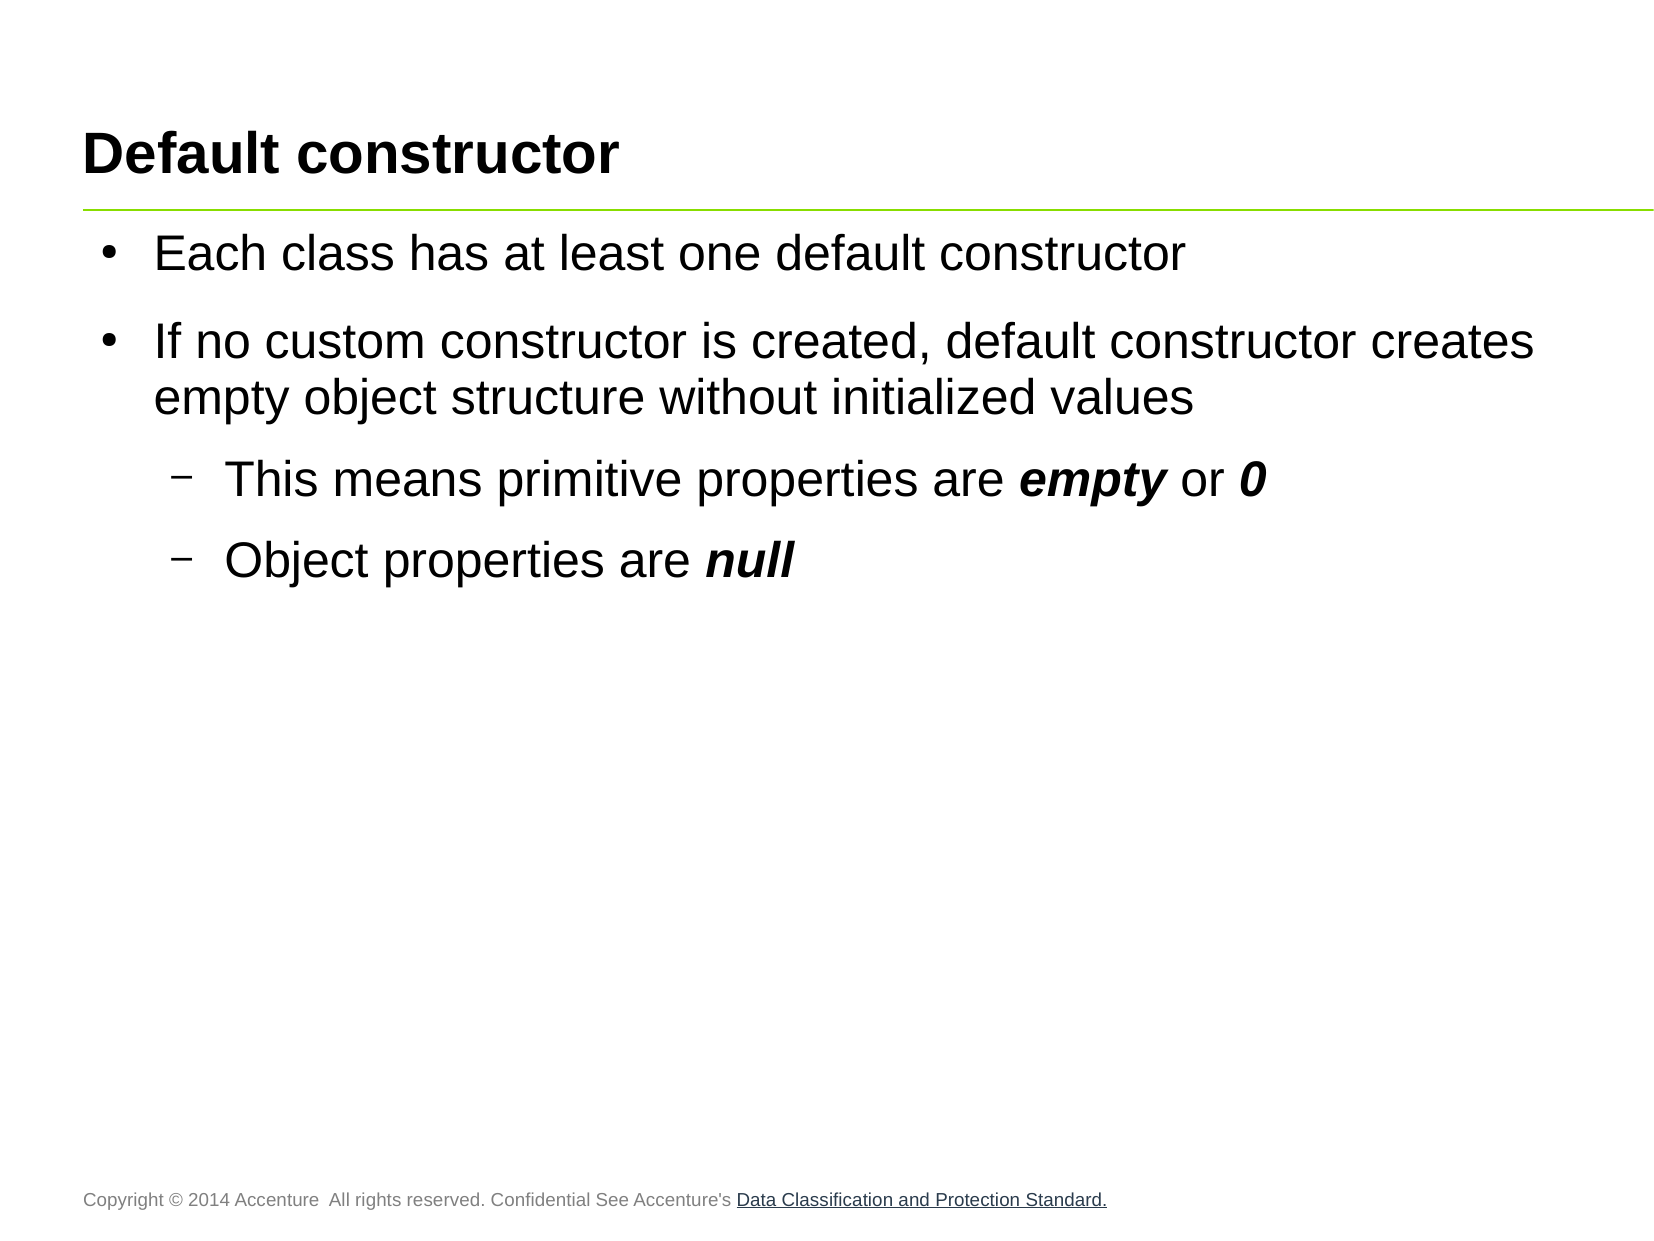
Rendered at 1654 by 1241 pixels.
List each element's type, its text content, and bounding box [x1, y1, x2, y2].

title Default constructor [82, 49, 1571, 257]
list Each class has at least one default constructor If no custom constructor is created, default constructor creates empty object structure without initialized values This means primitive properties are empty or 0 Object properties are null [82, 225, 1538, 1186]
